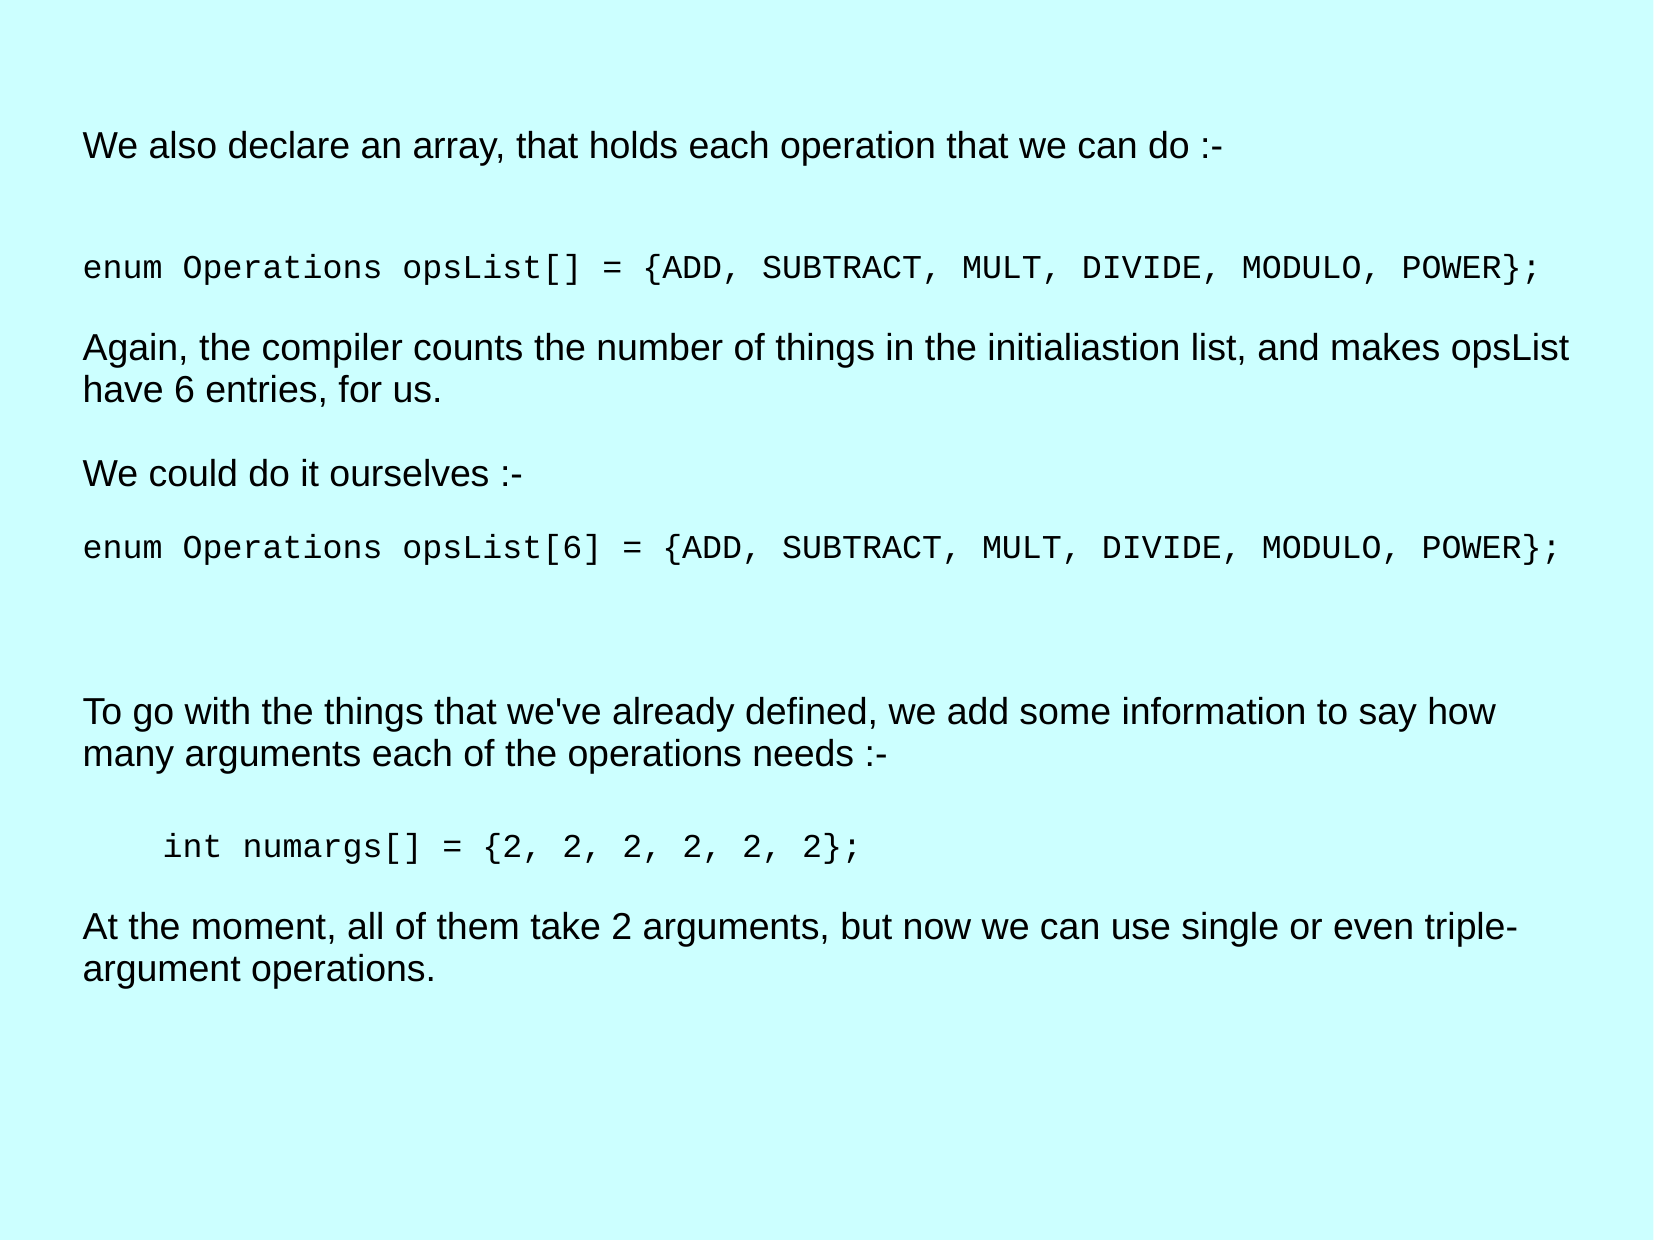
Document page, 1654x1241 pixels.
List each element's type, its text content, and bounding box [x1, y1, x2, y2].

subtitle We also declare an array, that holds each operation that we can do :- enum Operations opsList[] = {ADD, SUBTRACT, MULT, DIVIDE, MODULO, POWER}; Again, the compiler counts the number of things in the initialiastion list, and makes opsList have 6 entries, for us. We could do it ourselves :- enum Operations opsList[6] = {ADD, SUBTRACT, MULT, DIVIDE, MODULO, POWER}; To go with the things that we've already defined, we add some information to say how many arguments each of the operations needs :- int numargs[] = {2, 2, 2, 2, 2, 2}; At the moment, all of them take 2 arguments, but now we can use single or even triple-argument operations. [82, 82, 1583, 1158]
